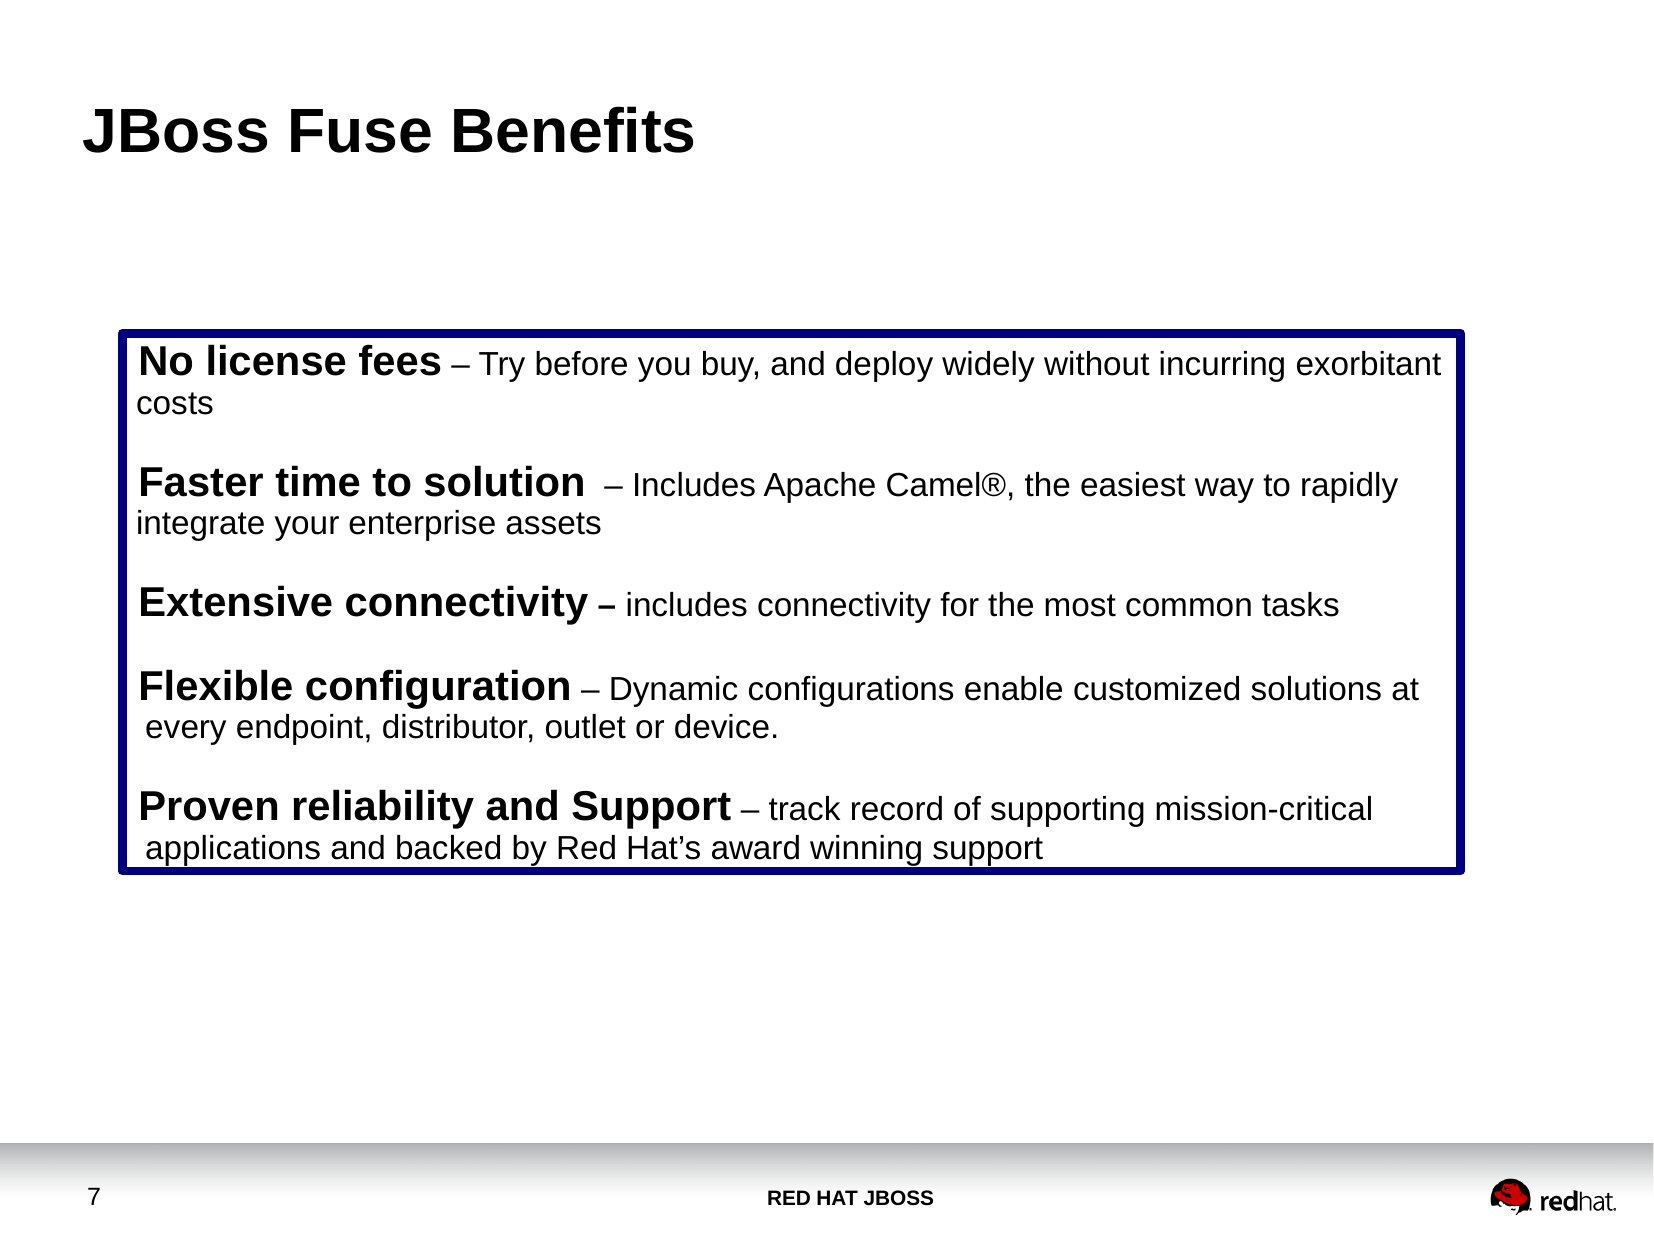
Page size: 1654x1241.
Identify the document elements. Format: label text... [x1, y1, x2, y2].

text_box [112, 195, 1538, 946]
title JBoss Fuse Benefits [82, 37, 1571, 226]
picture [0, 1143, 1654, 1241]
text_box No license fees – Try before you buy, and deploy widely without incurring exorbitant costs Faster time to solution – Includes Apache Camel®, the easiest way to rapidly integrate your enterprise assets Extensive connectivity – includes connectivity for the most common tasks Flexible configuration – Dynamic configurations enable customized solutions at every endpoint, distributor, outlet or device. Proven reliability and Support – track record of supporting mission-critical applications and backed by Red Hat’s award winning support [122, 333, 1461, 872]
